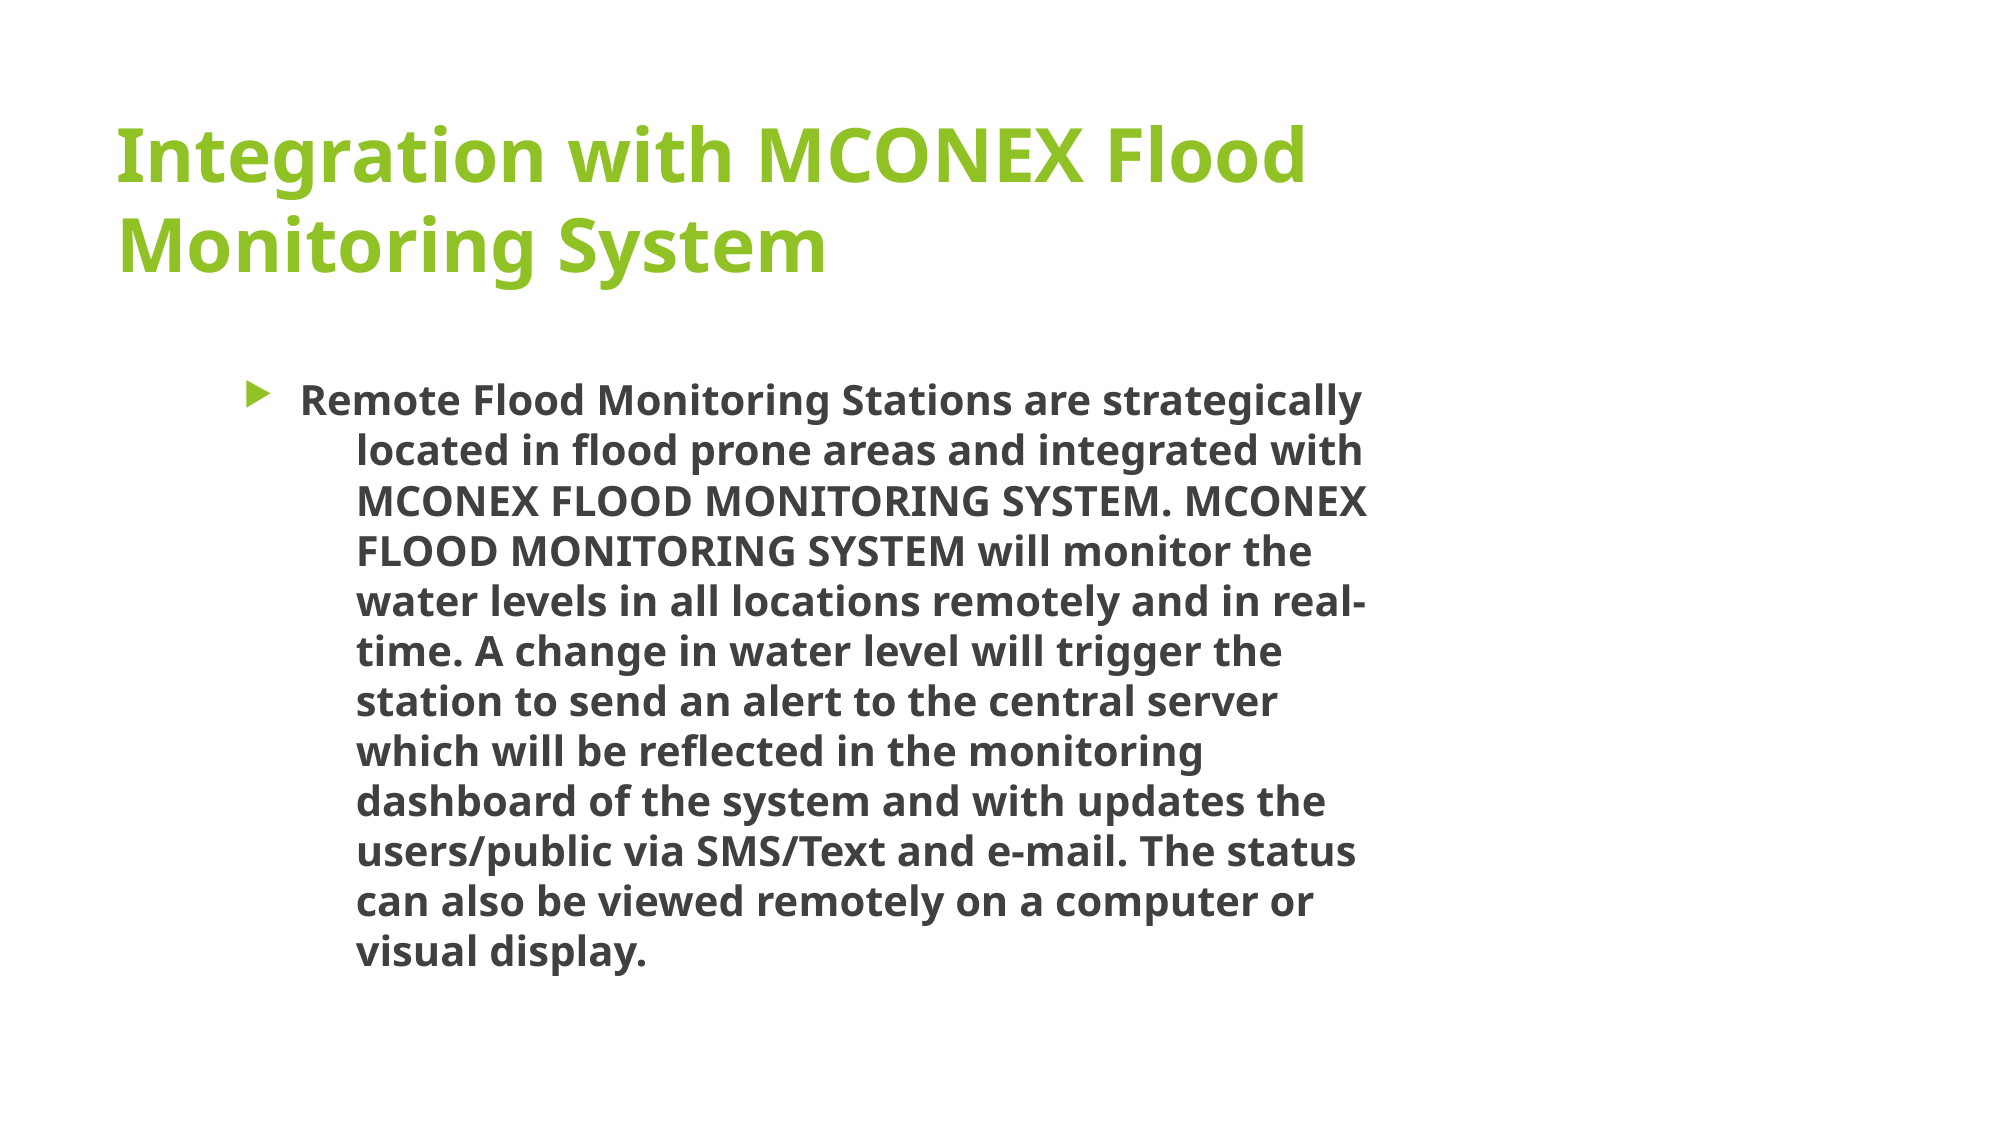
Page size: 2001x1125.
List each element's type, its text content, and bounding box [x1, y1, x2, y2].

list Remote Flood Monitoring Stations are strategically located in flood prone areas and integrated with MCONEX FLOOD MONITORING SYSTEM. MCONEX FLOOD MONITORING SYSTEM will monitor the water levels in all locations remotely and in real-time. A change in water level will trigger the station to send an alert to the central server which will be reflected in the monitoring dashboard of the system and with updates the users/public via SMS/Text and e-mail. The status can also be viewed remotely on a computer or visual display. [228, 366, 1385, 1025]
title Integration with MCONEX Flood Monitoring System [101, 99, 1512, 317]
